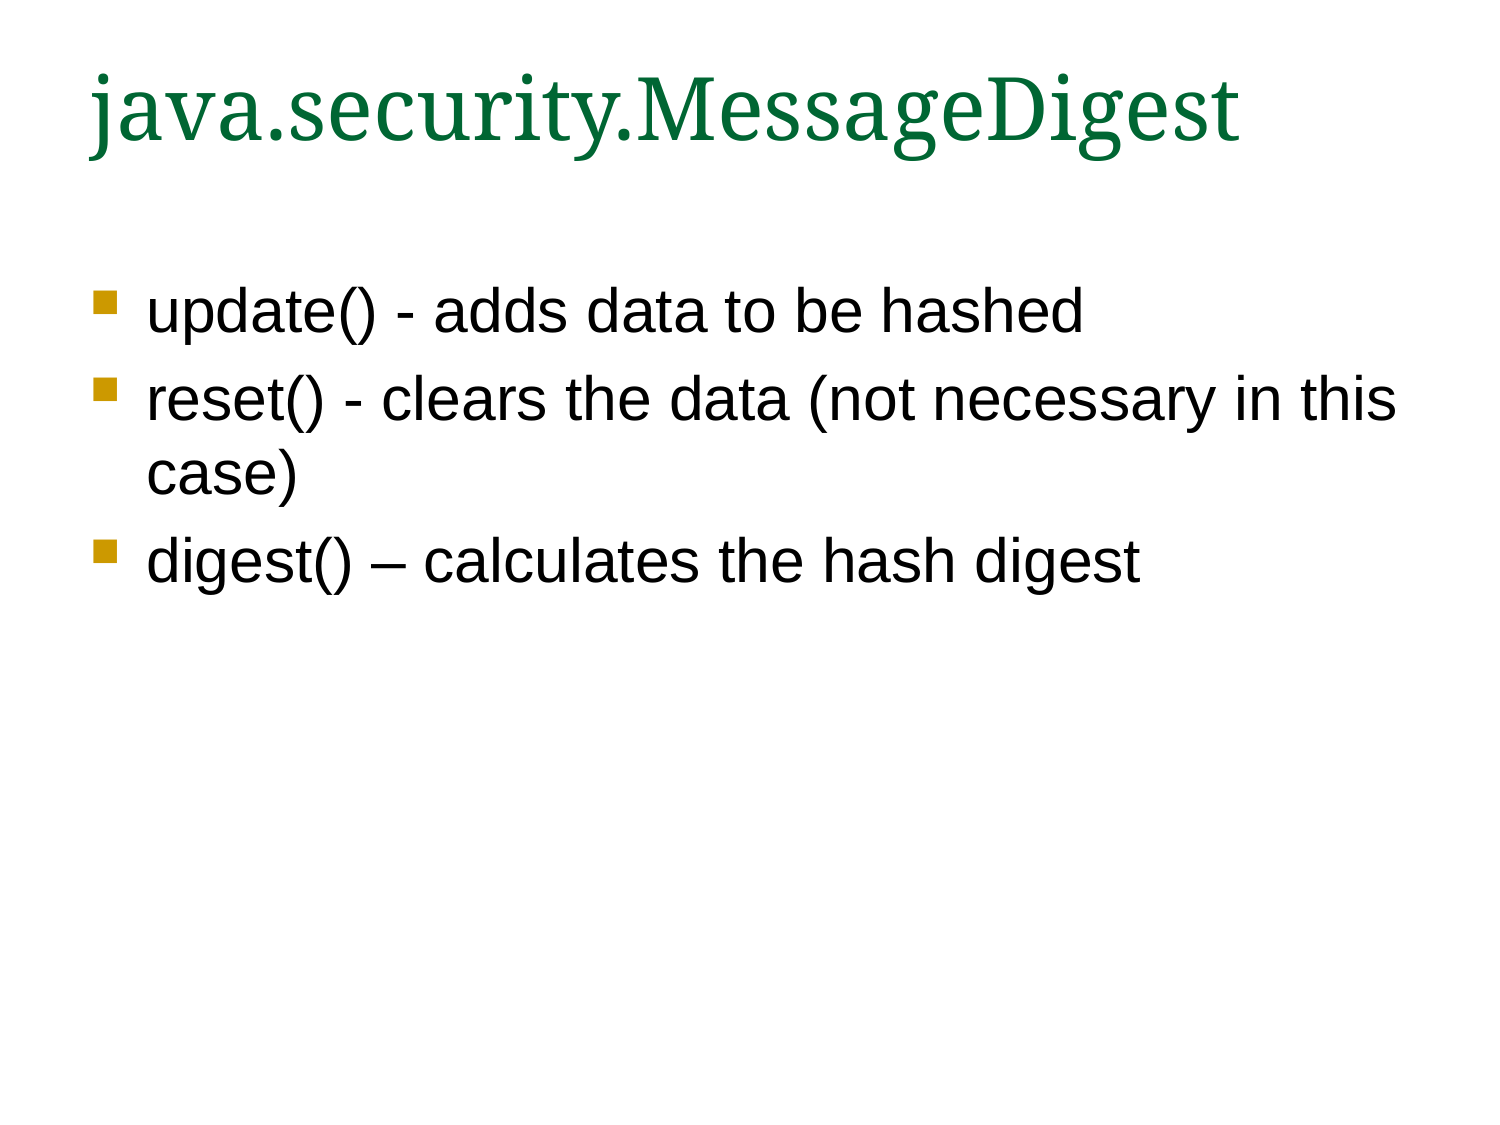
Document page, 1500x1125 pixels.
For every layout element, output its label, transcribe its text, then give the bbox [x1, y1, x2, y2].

title java.security.MessageDigest [75, 45, 1425, 233]
list update() - adds data to be hashed reset() - clears the data (not necessary in this case) digest() – calculates the hash digest [75, 262, 1425, 1006]
